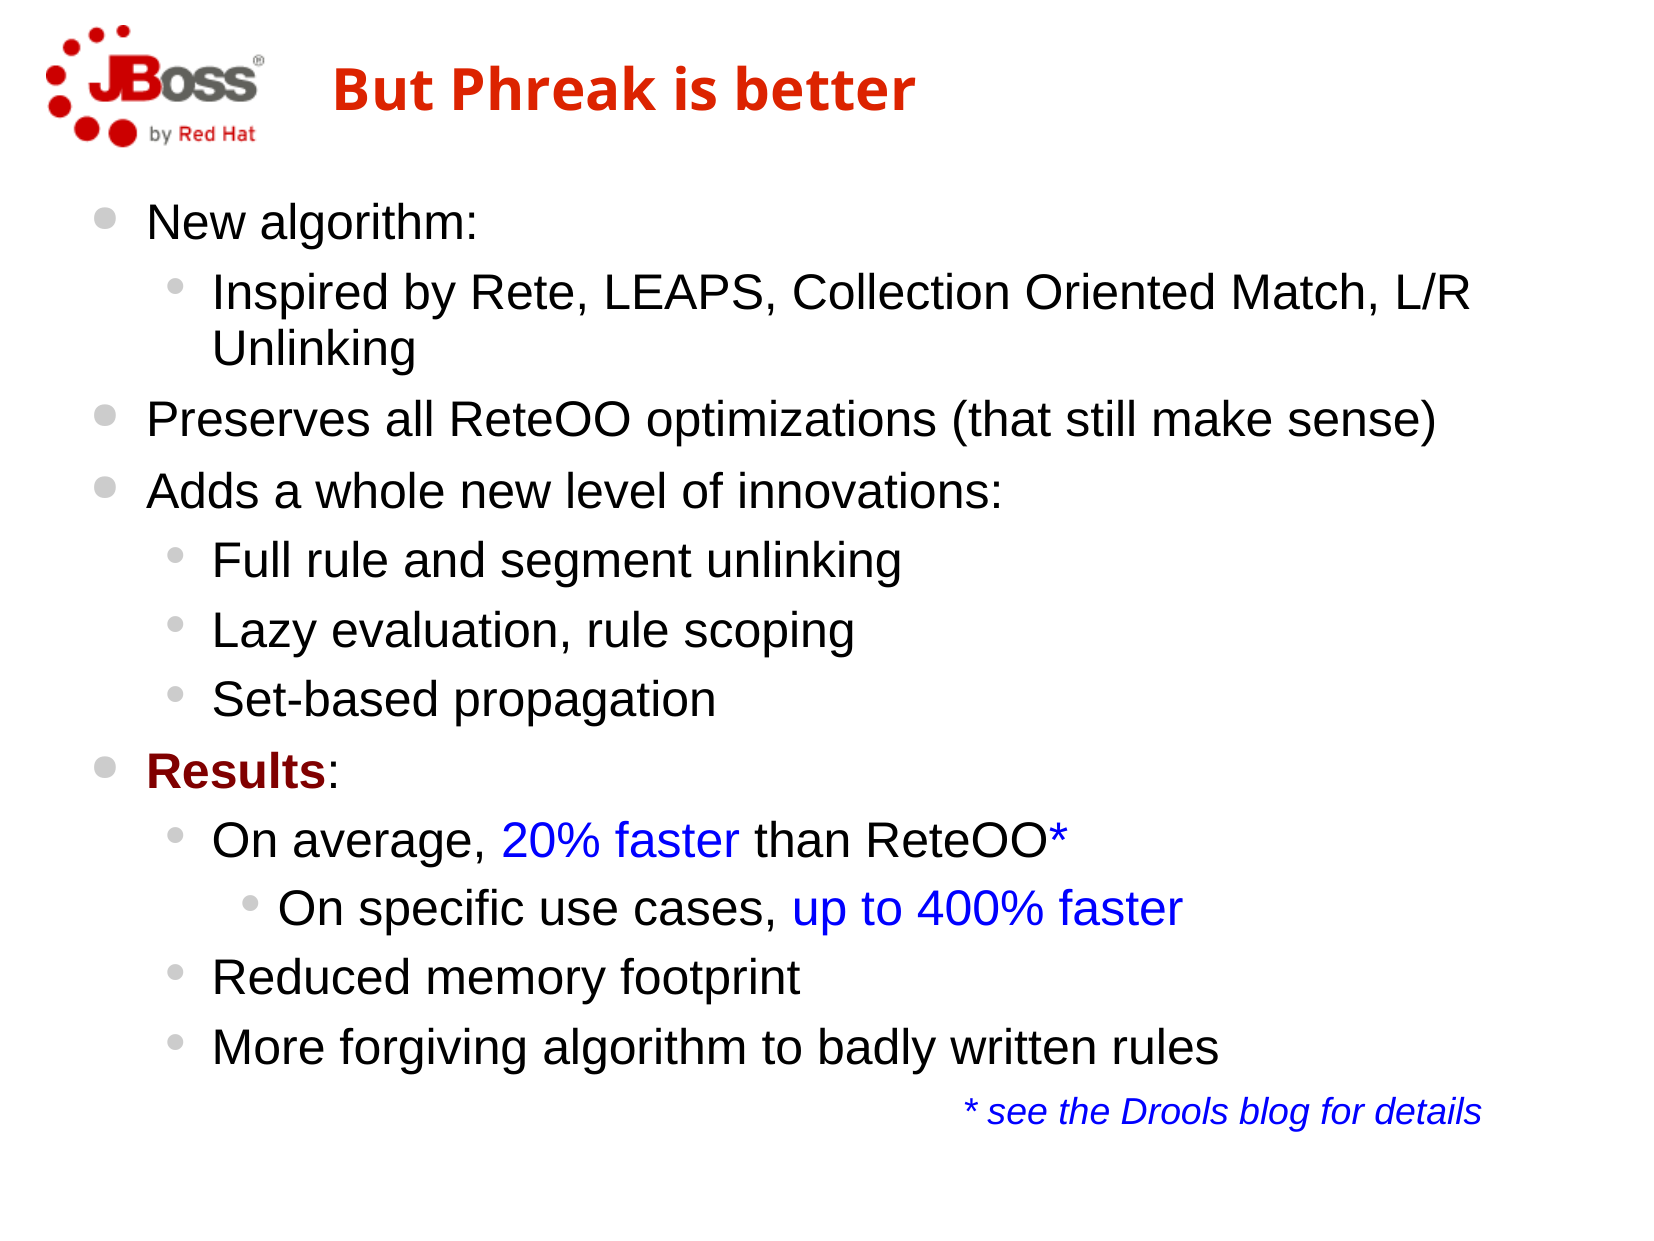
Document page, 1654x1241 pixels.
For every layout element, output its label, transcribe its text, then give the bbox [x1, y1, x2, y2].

picture [46, 25, 266, 149]
list New algorithm: Inspired by Rete, LEAPS, Collection Oriented Match, L/R Unlinking Preserves all ReteOO optimizations (that still make sense) Adds a whole new level of innovations: Full rule and segment unlinking Lazy evaluation, rule scoping Set-based propagation Results: On average, 20% faster than ReteOO* On specific use cases, up to 400% faster Reduced memory footprint More forgiving algorithm to badly written rules * see the Drools blog for details [75, 187, 1498, 1146]
title But Phreak is better [331, 32, 1538, 151]
